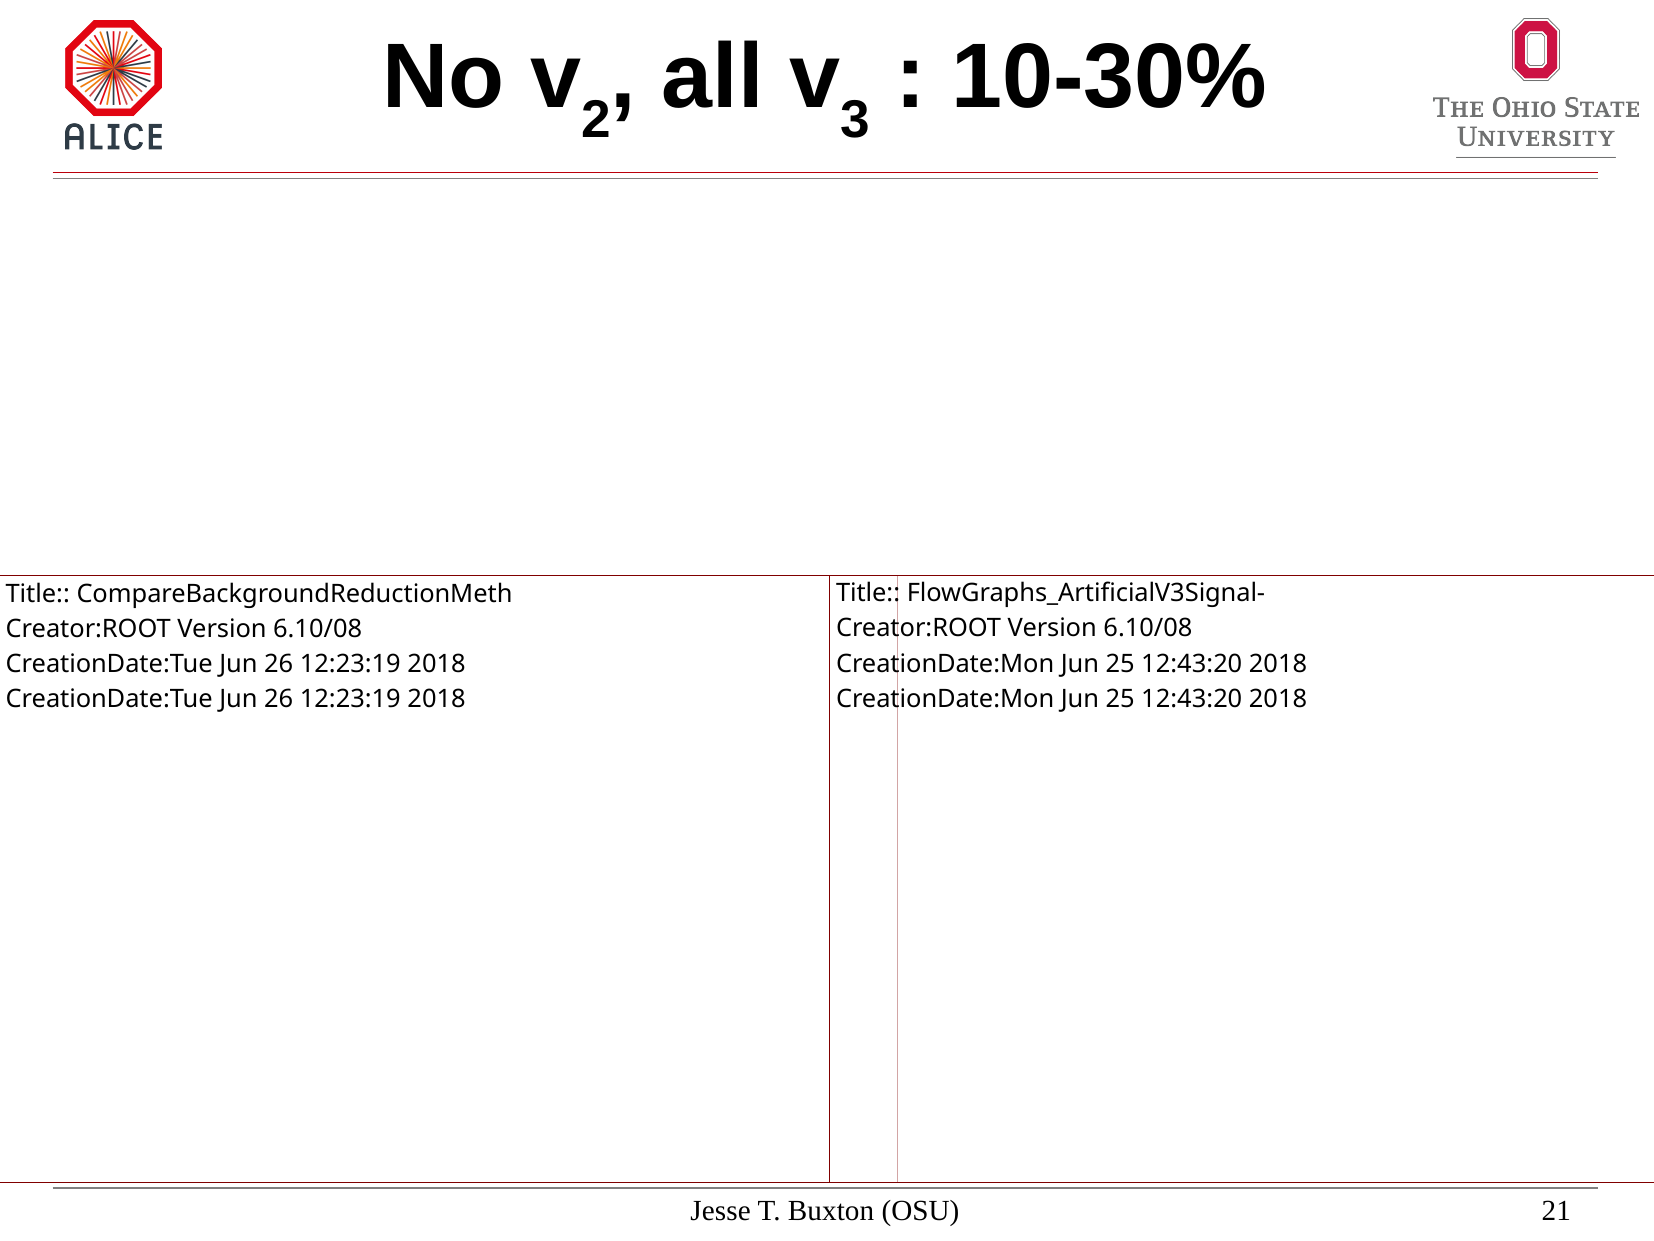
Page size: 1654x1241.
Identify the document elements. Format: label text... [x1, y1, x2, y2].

picture [65, 20, 137, 150]
picture [0, 573, 1654, 1183]
picture [1513, 5, 1642, 171]
title No v2, all v3 : 10-30% [137, 1, 1513, 172]
